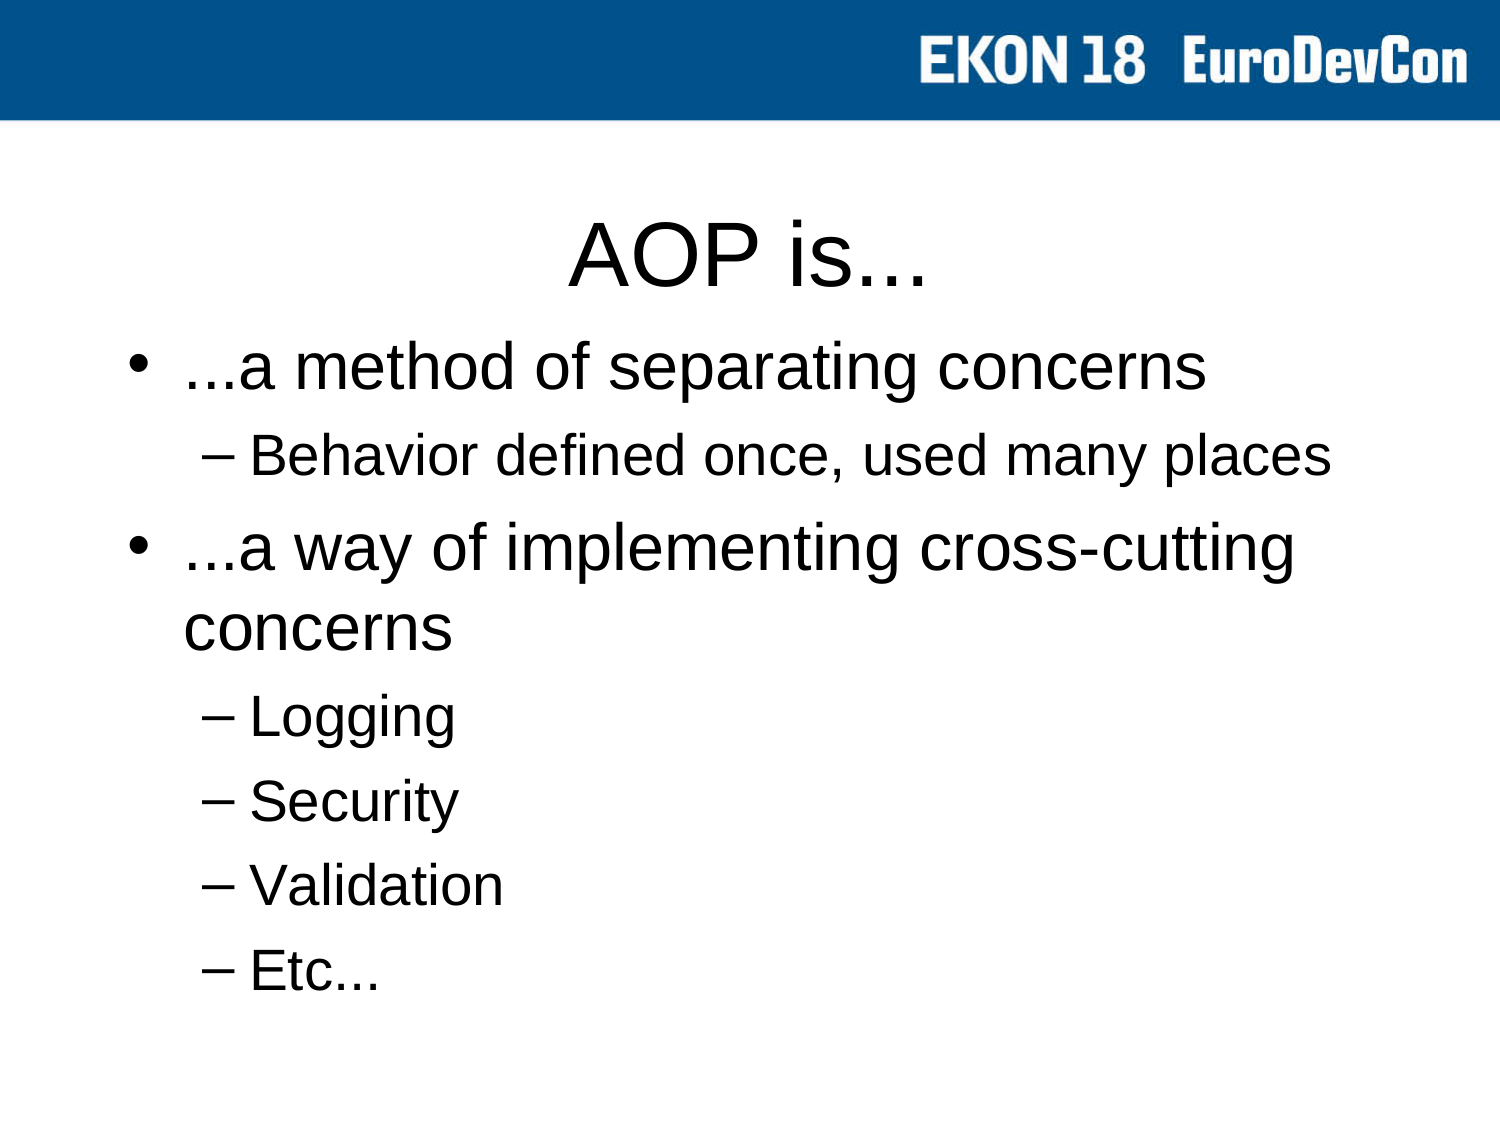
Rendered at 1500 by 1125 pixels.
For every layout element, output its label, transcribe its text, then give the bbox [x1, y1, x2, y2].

title AOP is... [112, 162, 1388, 314]
picture [0, 0, 1500, 1125]
list ...a method of separating concerns Behavior defined once, used many places ...a way of implementing cross-cutting concerns Logging Security Validation Etc... [112, 314, 1388, 1107]
